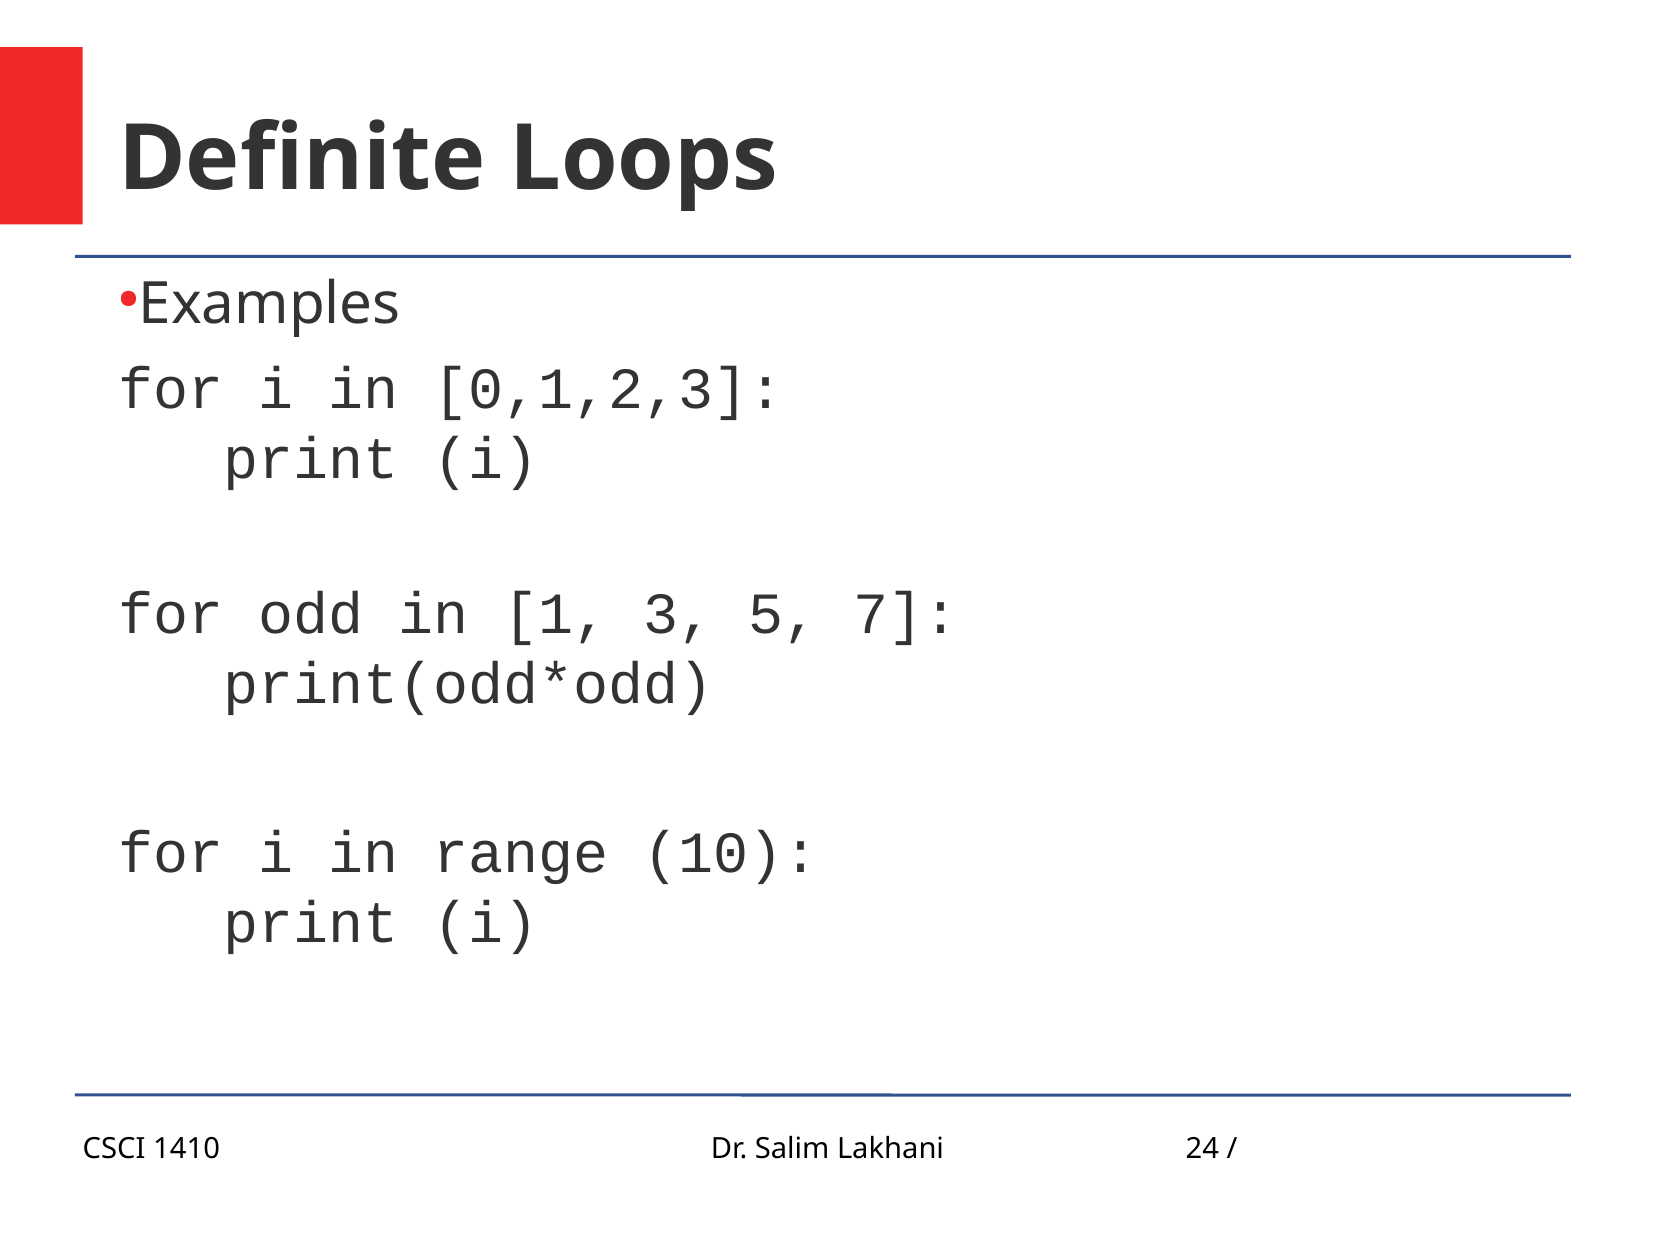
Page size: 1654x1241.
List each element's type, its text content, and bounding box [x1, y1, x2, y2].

title Definite Loops [118, 49, 1571, 257]
list Examples for i in [0,1,2,3]: print (i) for odd in [1, 3, 5, 7]: print(odd*odd) for i in range (10): print (i) [118, 265, 1536, 1081]
text_box / [1185, 1129, 1571, 1216]
text_box Dr. Salim Lakhani [565, 1129, 1090, 1216]
text_box CSCI 1410 [82, 1129, 468, 1216]
